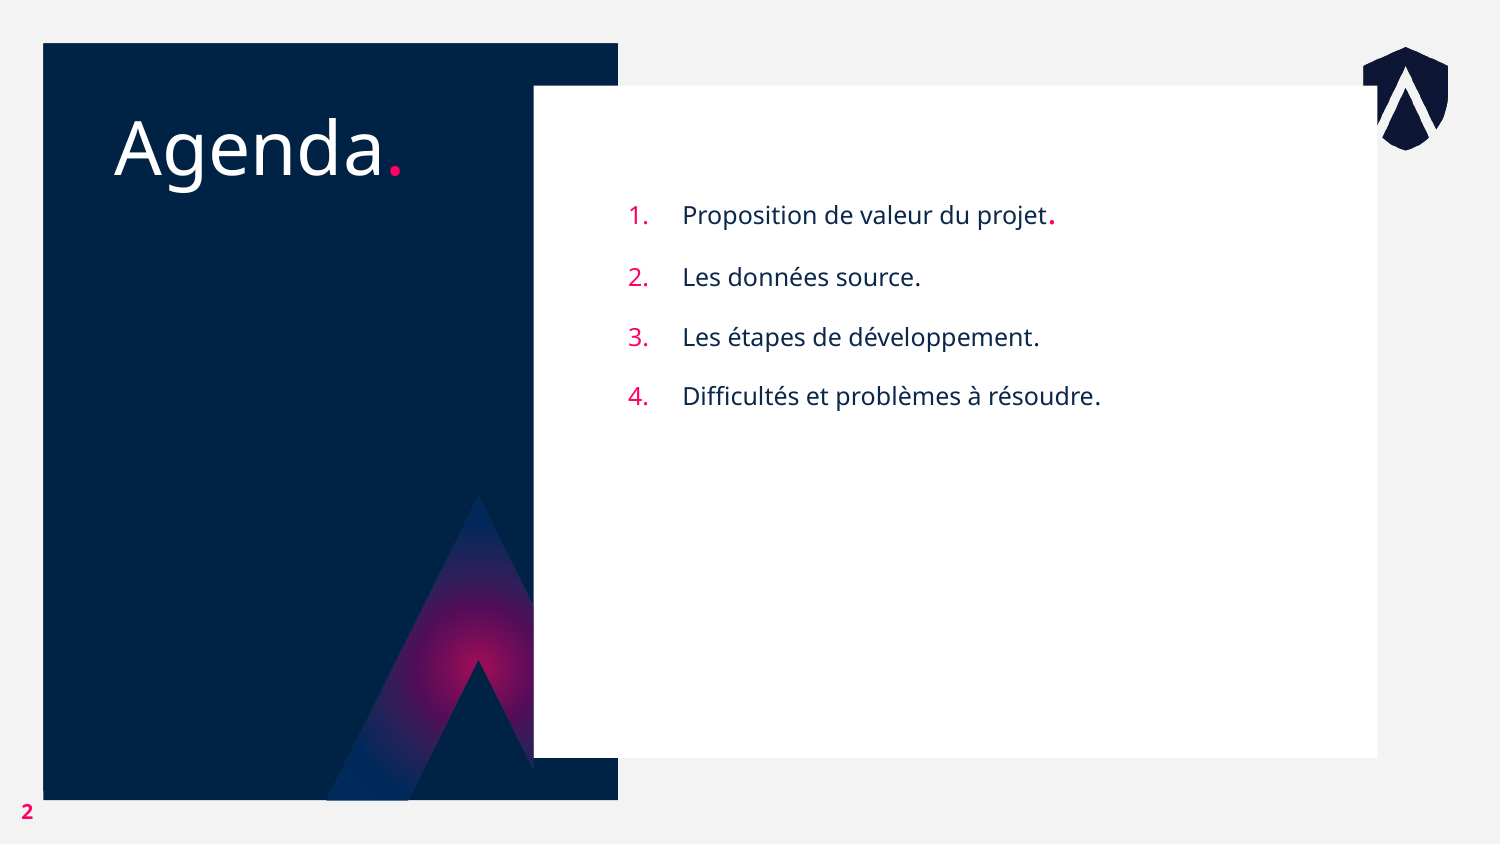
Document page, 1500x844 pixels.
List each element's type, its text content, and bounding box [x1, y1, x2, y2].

subtitle Agenda. [99, 85, 503, 301]
subtitle Proposition de valeur du projet. Les données source. Les étapes de développement. Difficultés et problèmes à résoudre. [592, 136, 1387, 450]
text_box [43, 43, 1378, 801]
picture [307, 496, 534, 801]
picture [1350, 43, 1460, 153]
